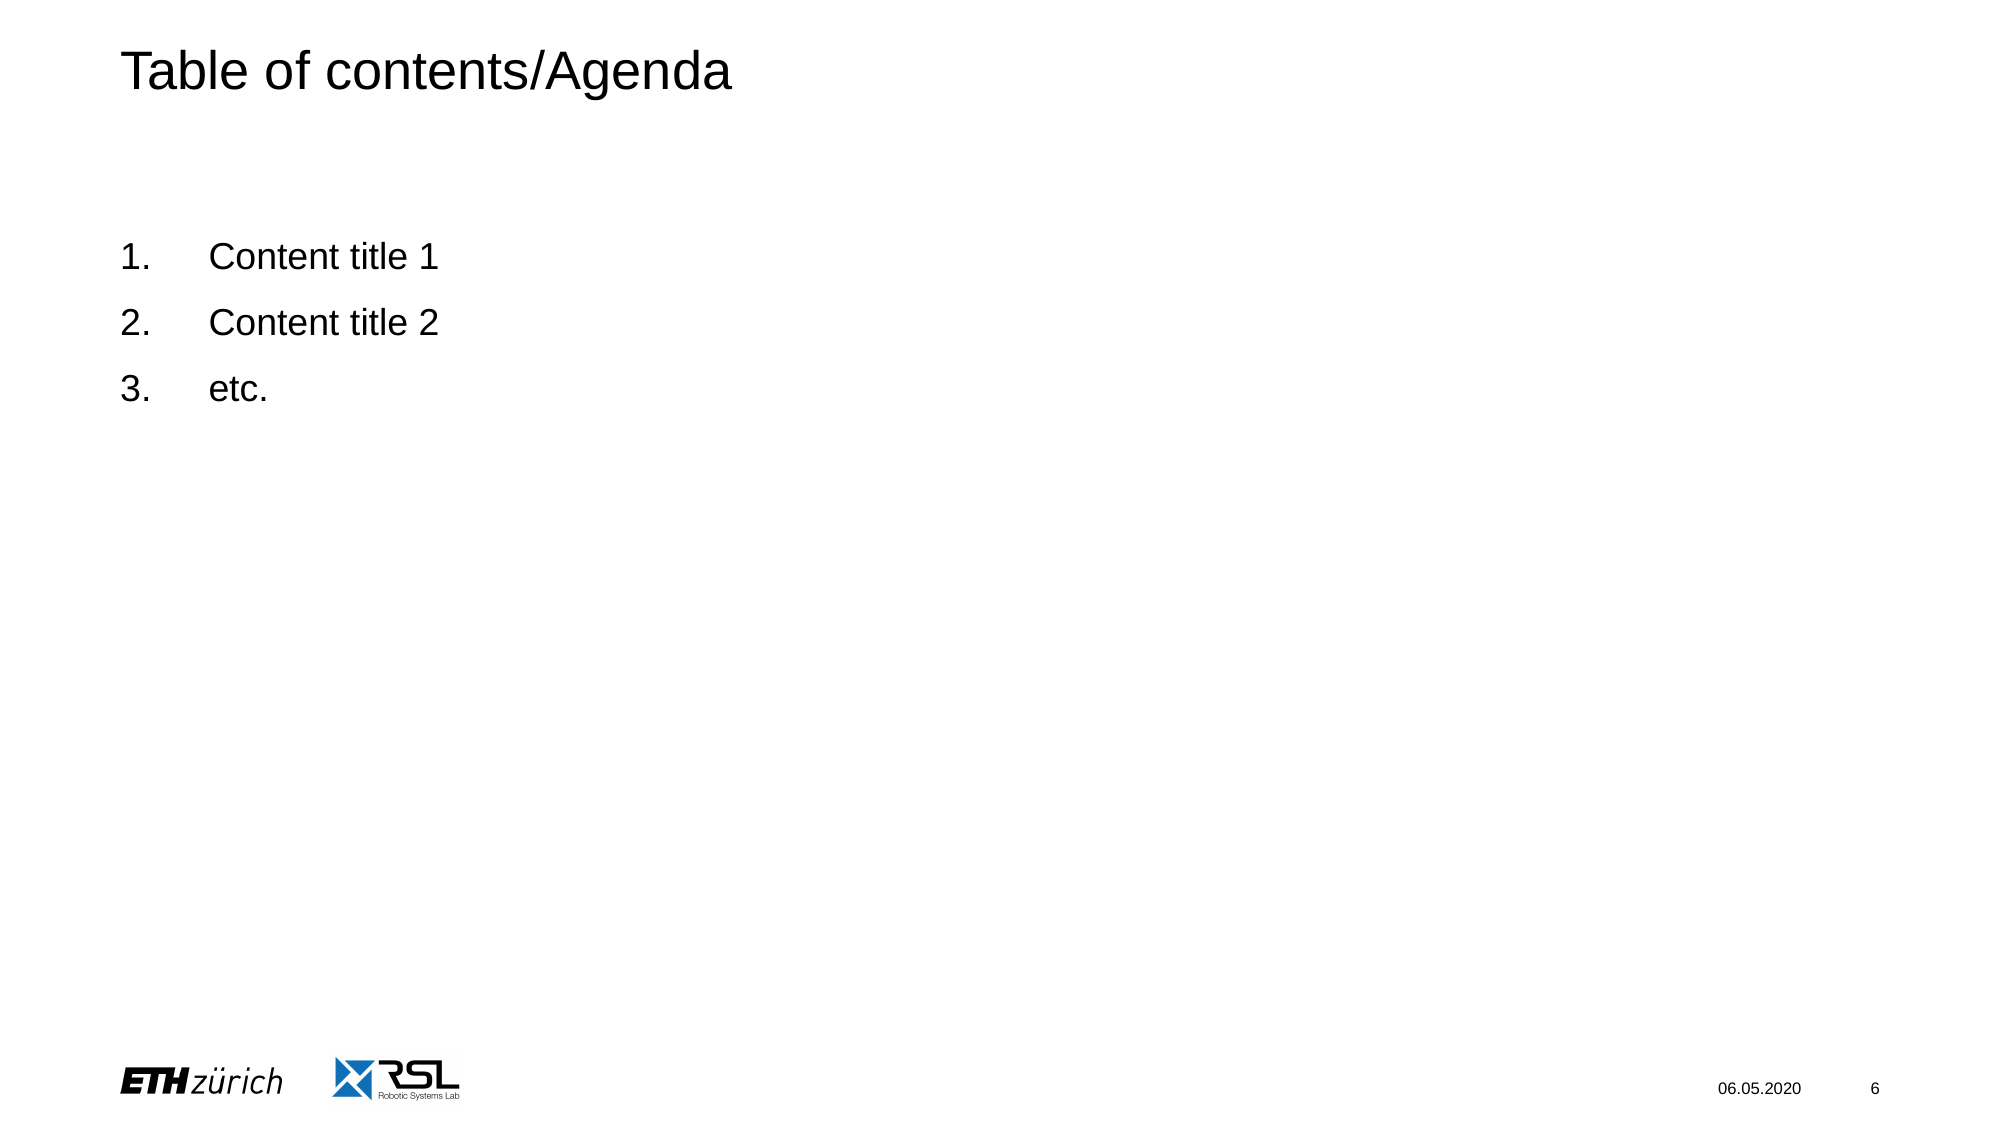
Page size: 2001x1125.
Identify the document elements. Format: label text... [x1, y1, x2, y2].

picture [120, 1067, 282, 1094]
list Content title 1 Content title 2 etc. [120, 231, 1880, 1000]
slide_number 06.05.2020 [1718, 1069, 1819, 1106]
title Table of contents/Agenda [120, 42, 1880, 191]
slide_number <number> [1827, 1069, 1880, 1106]
picture [327, 1052, 464, 1106]
